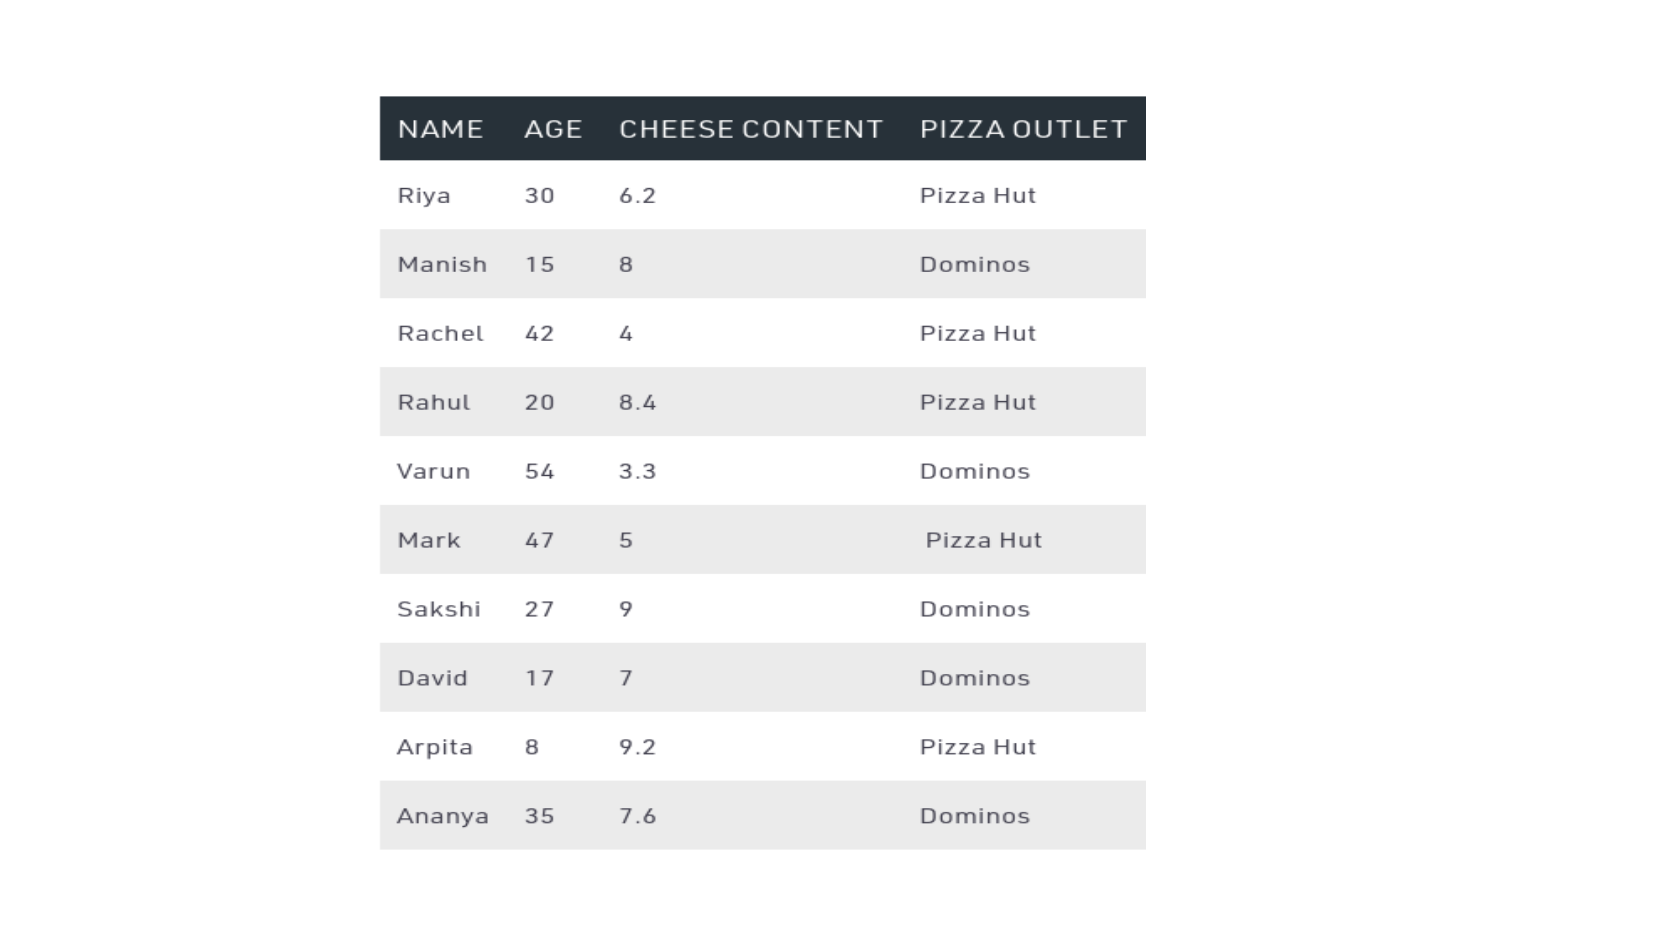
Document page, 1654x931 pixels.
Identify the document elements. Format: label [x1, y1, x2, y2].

picture [377, 94, 1146, 851]
